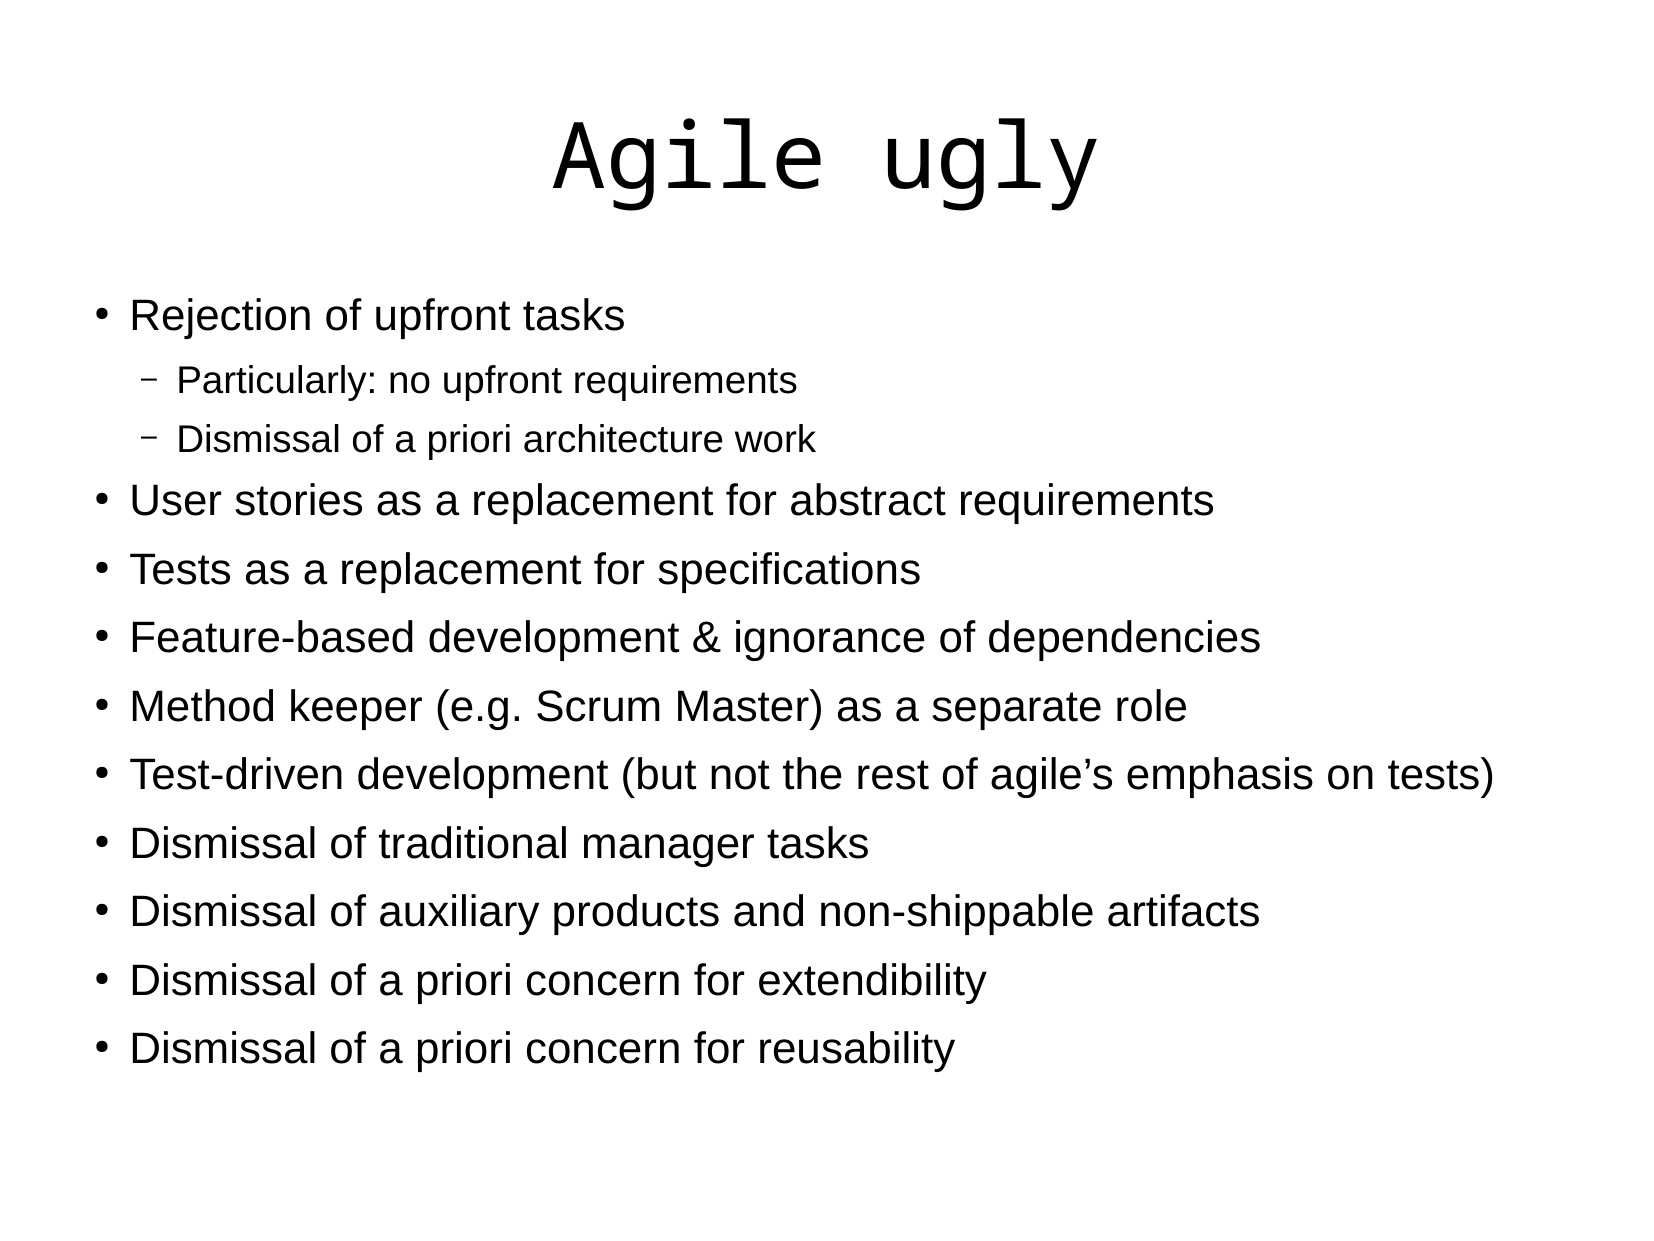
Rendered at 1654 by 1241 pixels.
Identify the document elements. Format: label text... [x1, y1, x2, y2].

list Rejection of upfront tasks Particularly: no upfront requirements Dismissal of a priori architecture work User stories as a replacement for abstract requirements Tests as a replacement for specifications Feature-based development & ignorance of dependencies Method keeper (e.g. Scrum Master) as a separate role Test-driven development (but not the rest of agile’s emphasis on tests) Dismissal of traditional manager tasks Dismissal of auxiliary products and non-shippable artifacts Dismissal of a priori concern for extendibility Dismissal of a priori concern for reusability [82, 290, 1571, 1087]
title Agile ugly [82, 49, 1571, 257]
